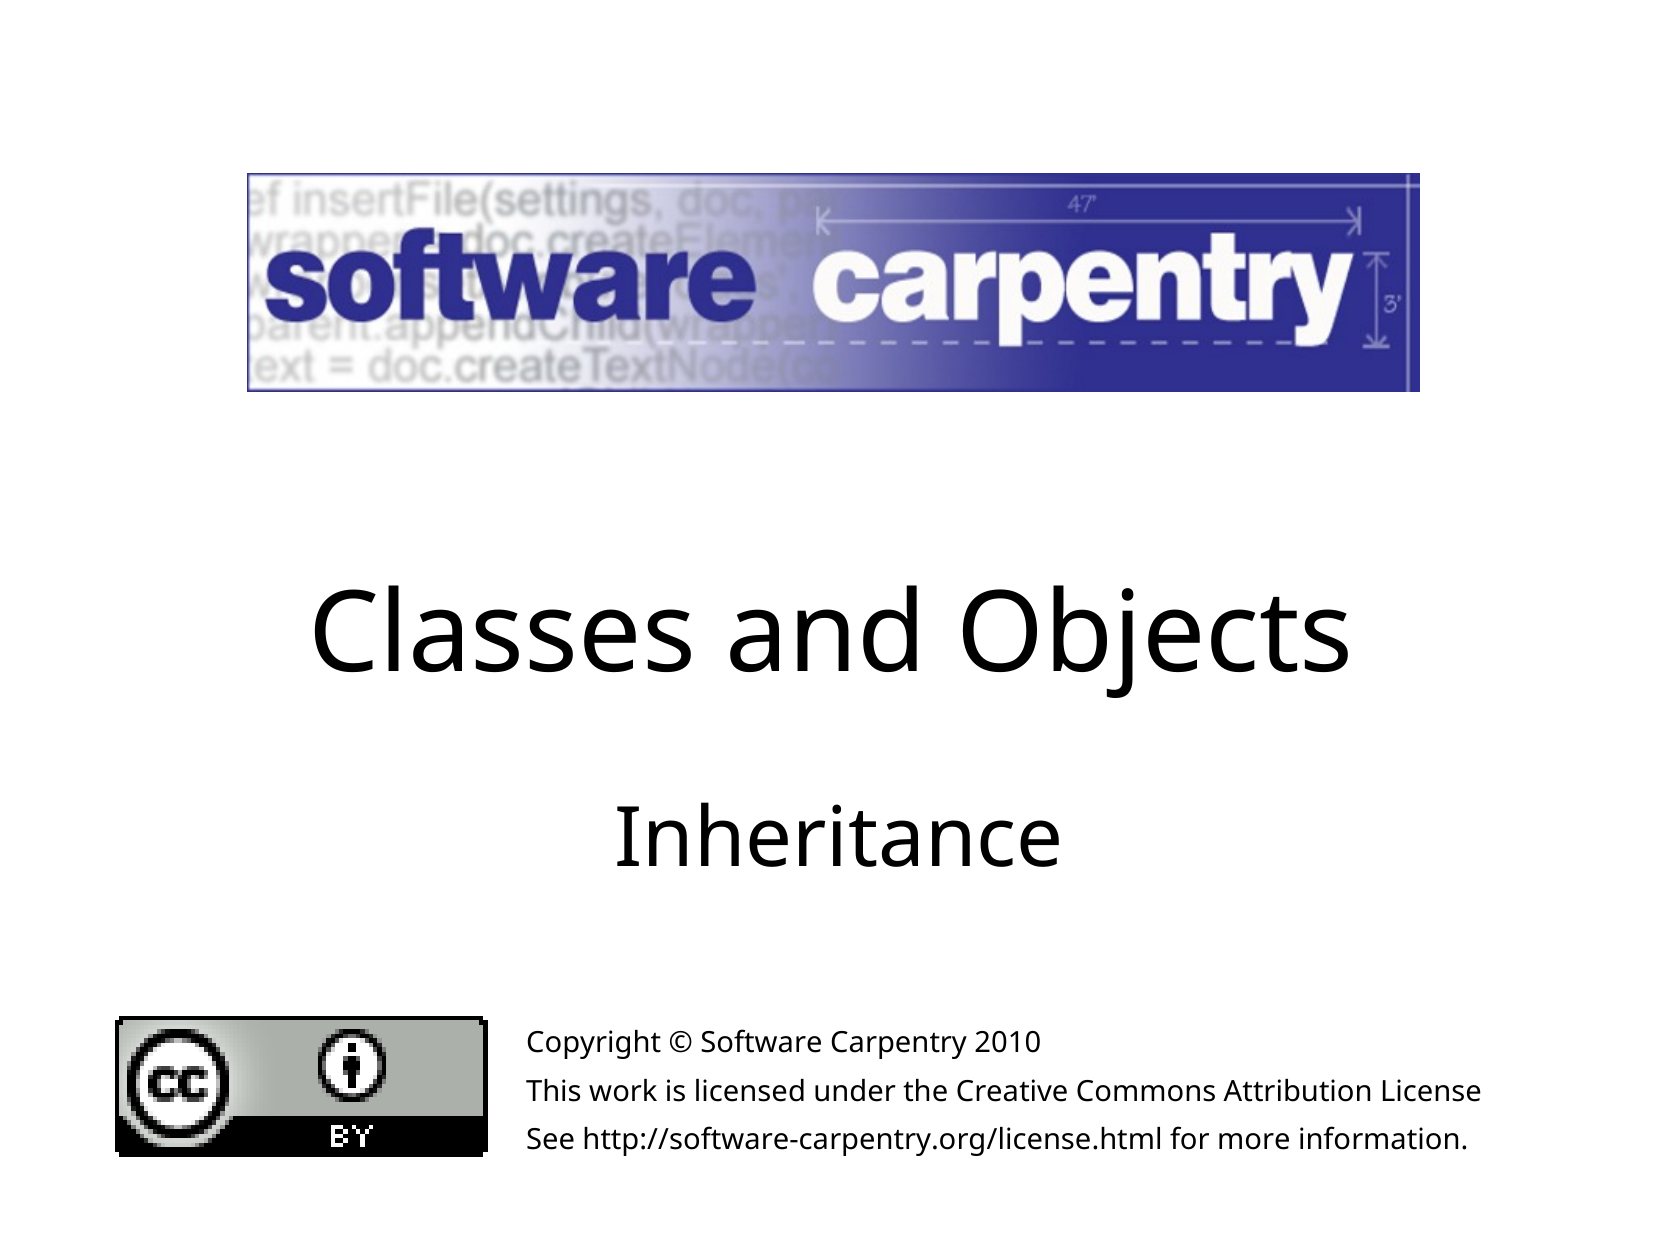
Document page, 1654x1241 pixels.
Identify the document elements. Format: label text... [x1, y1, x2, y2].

picture [115, 1016, 488, 1158]
text_box Copyright © Software Carpentry 2010 This work is licensed under the Creative Commons Attribution License See http://software-carpentry.org/license.html for more information. [511, 1014, 1574, 1164]
text_box Classes and Objects [245, 549, 1418, 697]
picture [247, 173, 1420, 392]
text_box Inheritance [188, 773, 1490, 883]
